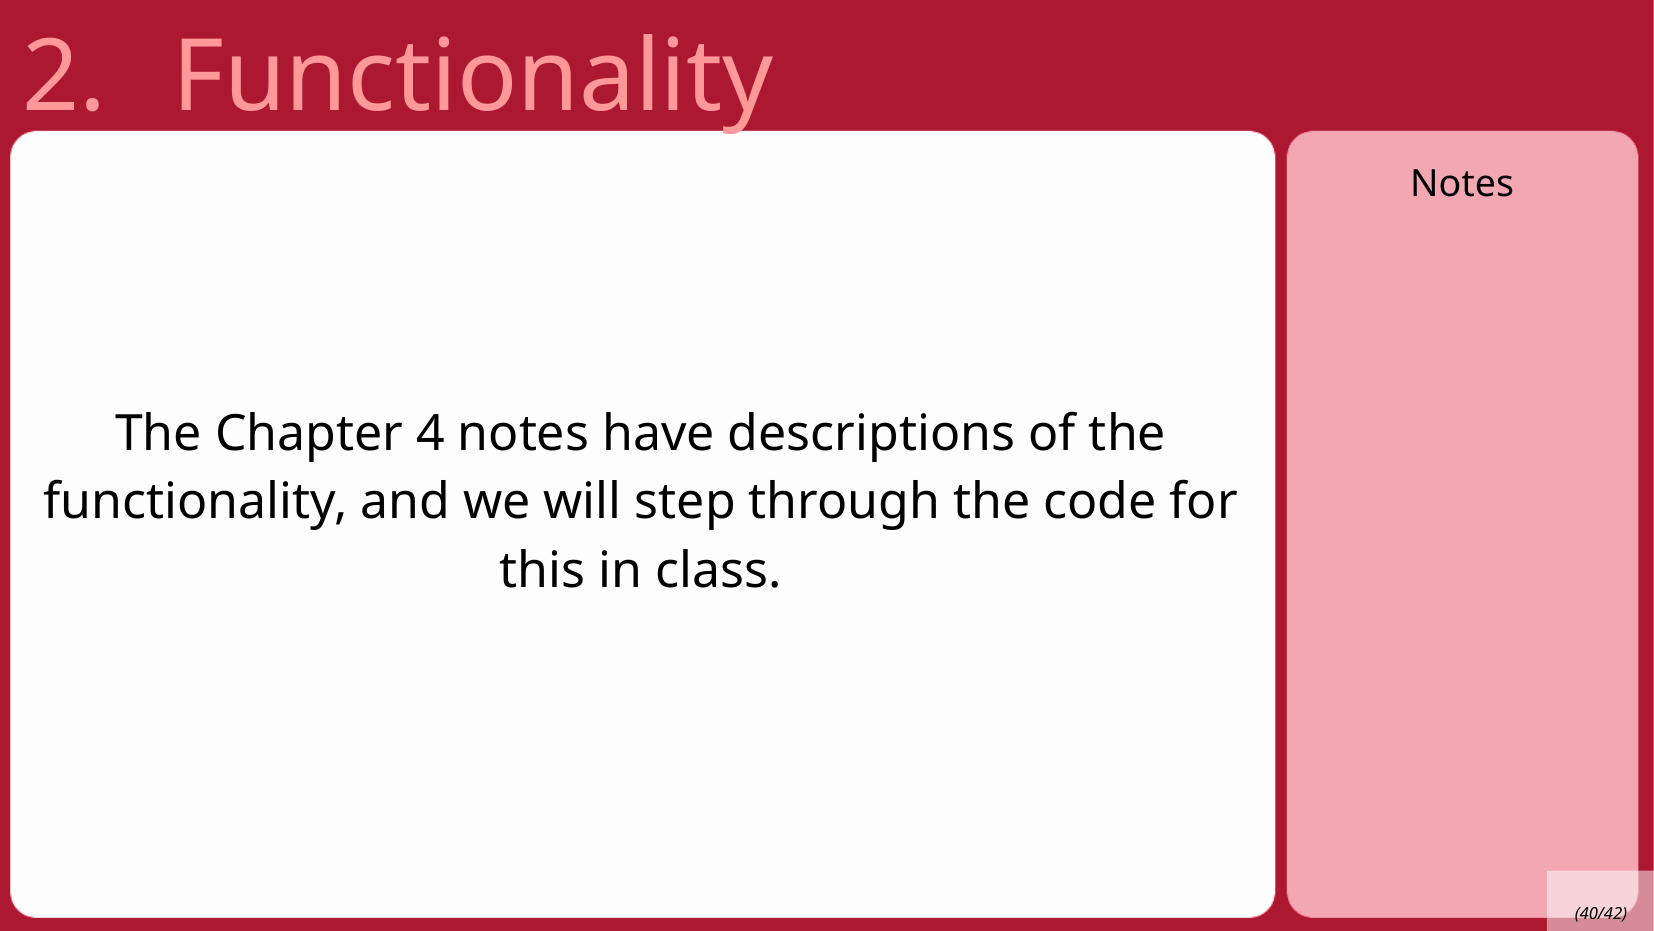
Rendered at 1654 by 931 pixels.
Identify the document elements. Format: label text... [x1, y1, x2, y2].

text_box The Chapter 4 notes have descriptions of the functionality, and we will step through the code for this in class. [34, 397, 1248, 566]
title 2. Functionality [22, 7, 1511, 136]
picture [0, 0, 1654, 931]
text_box Notes [1292, 148, 1632, 206]
text_box (<number>/42) [1546, 877, 1654, 931]
